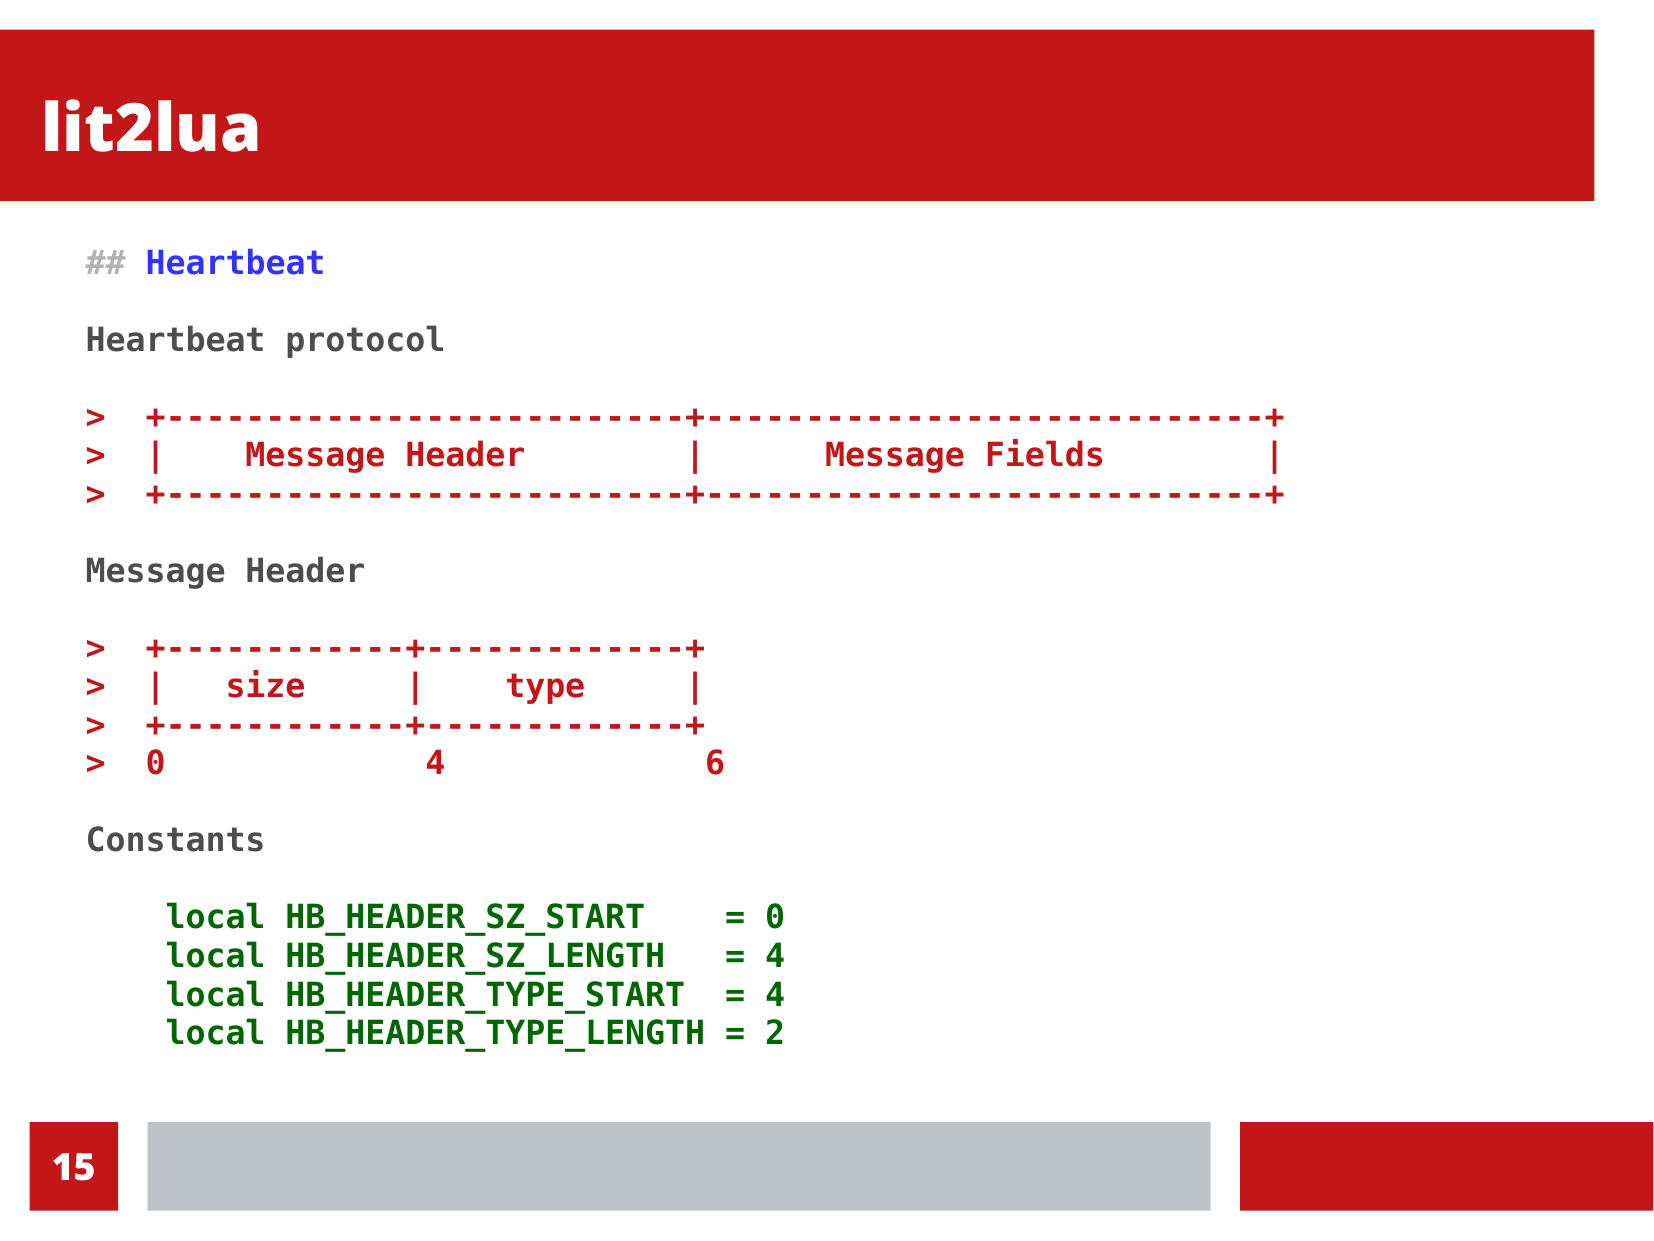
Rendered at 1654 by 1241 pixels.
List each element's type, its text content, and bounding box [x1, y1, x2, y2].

title lit2lua [41, 53, 1577, 172]
text_box ## Heartbeat Heartbeat protocol > +--------------------------+----------------------------+ > | Message Header | Message Fields | > +--------------------------+----------------------------+ Message Header > +------------+-------------+ > | size | type | > +------------+-------------+ > 0 4 6 Constants local HB_HEADER_SZ_START = 0 local HB_HEADER_SZ_LENGTH = 4 local HB_HEADER_TYPE_START = 4 local HB_HEADER_TYPE_LENGTH = 2 [70, 236, 1524, 1099]
